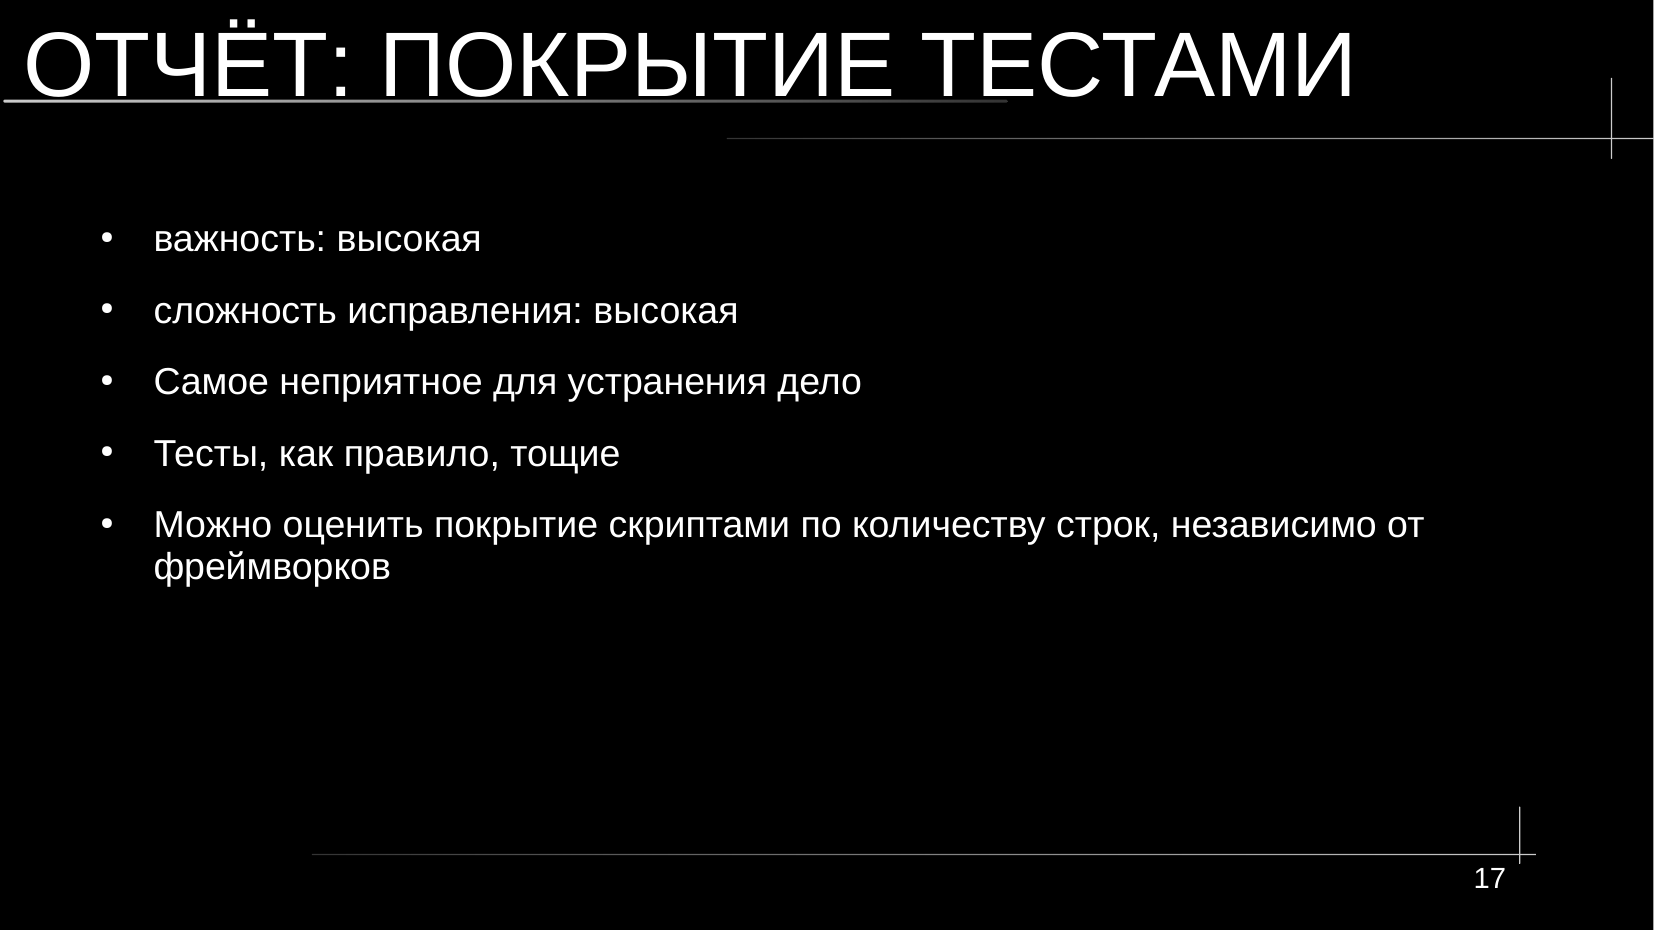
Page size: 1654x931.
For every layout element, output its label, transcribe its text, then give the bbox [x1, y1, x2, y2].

title ОТЧЁТ: ПОКРЫТИЕ ТЕСТАМИ [23, 11, 1589, 119]
list важность: высокая сложность исправления: высокая Самое неприятное для устранения дело Тесты, как правило, тощие Можно оценить покрытие скриптами по количеству строк, независимо от фреймворков [82, 217, 1571, 758]
